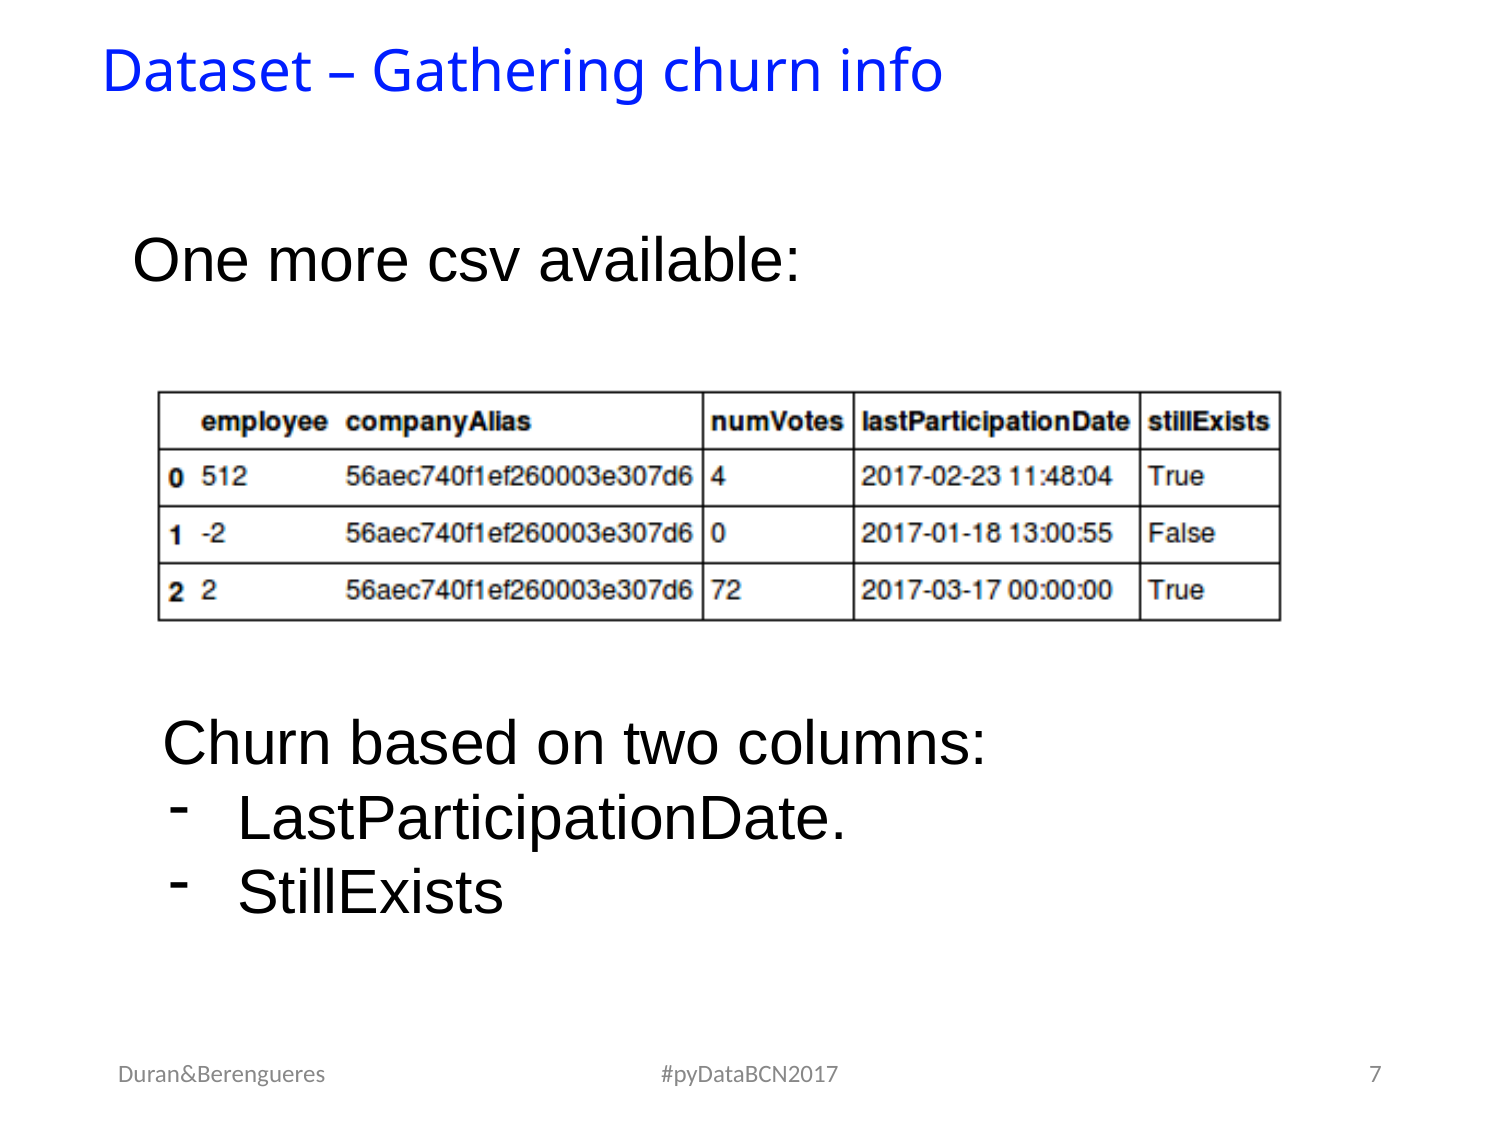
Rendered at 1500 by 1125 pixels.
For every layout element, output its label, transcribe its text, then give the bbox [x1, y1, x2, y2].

title Dataset – Gathering churn info [86, 32, 1425, 114]
slide_number Duran&Berengueres [103, 1042, 441, 1103]
text_box One more csv available: [117, 203, 1180, 384]
footer #pyDataBCN2017 [496, 1066, 1004, 1103]
picture [143, 383, 1297, 635]
text_box Churn based on two columns: LastParticipationDate. StillExists [147, 686, 1353, 1066]
slide_number <number> [1059, 1042, 1397, 1103]
